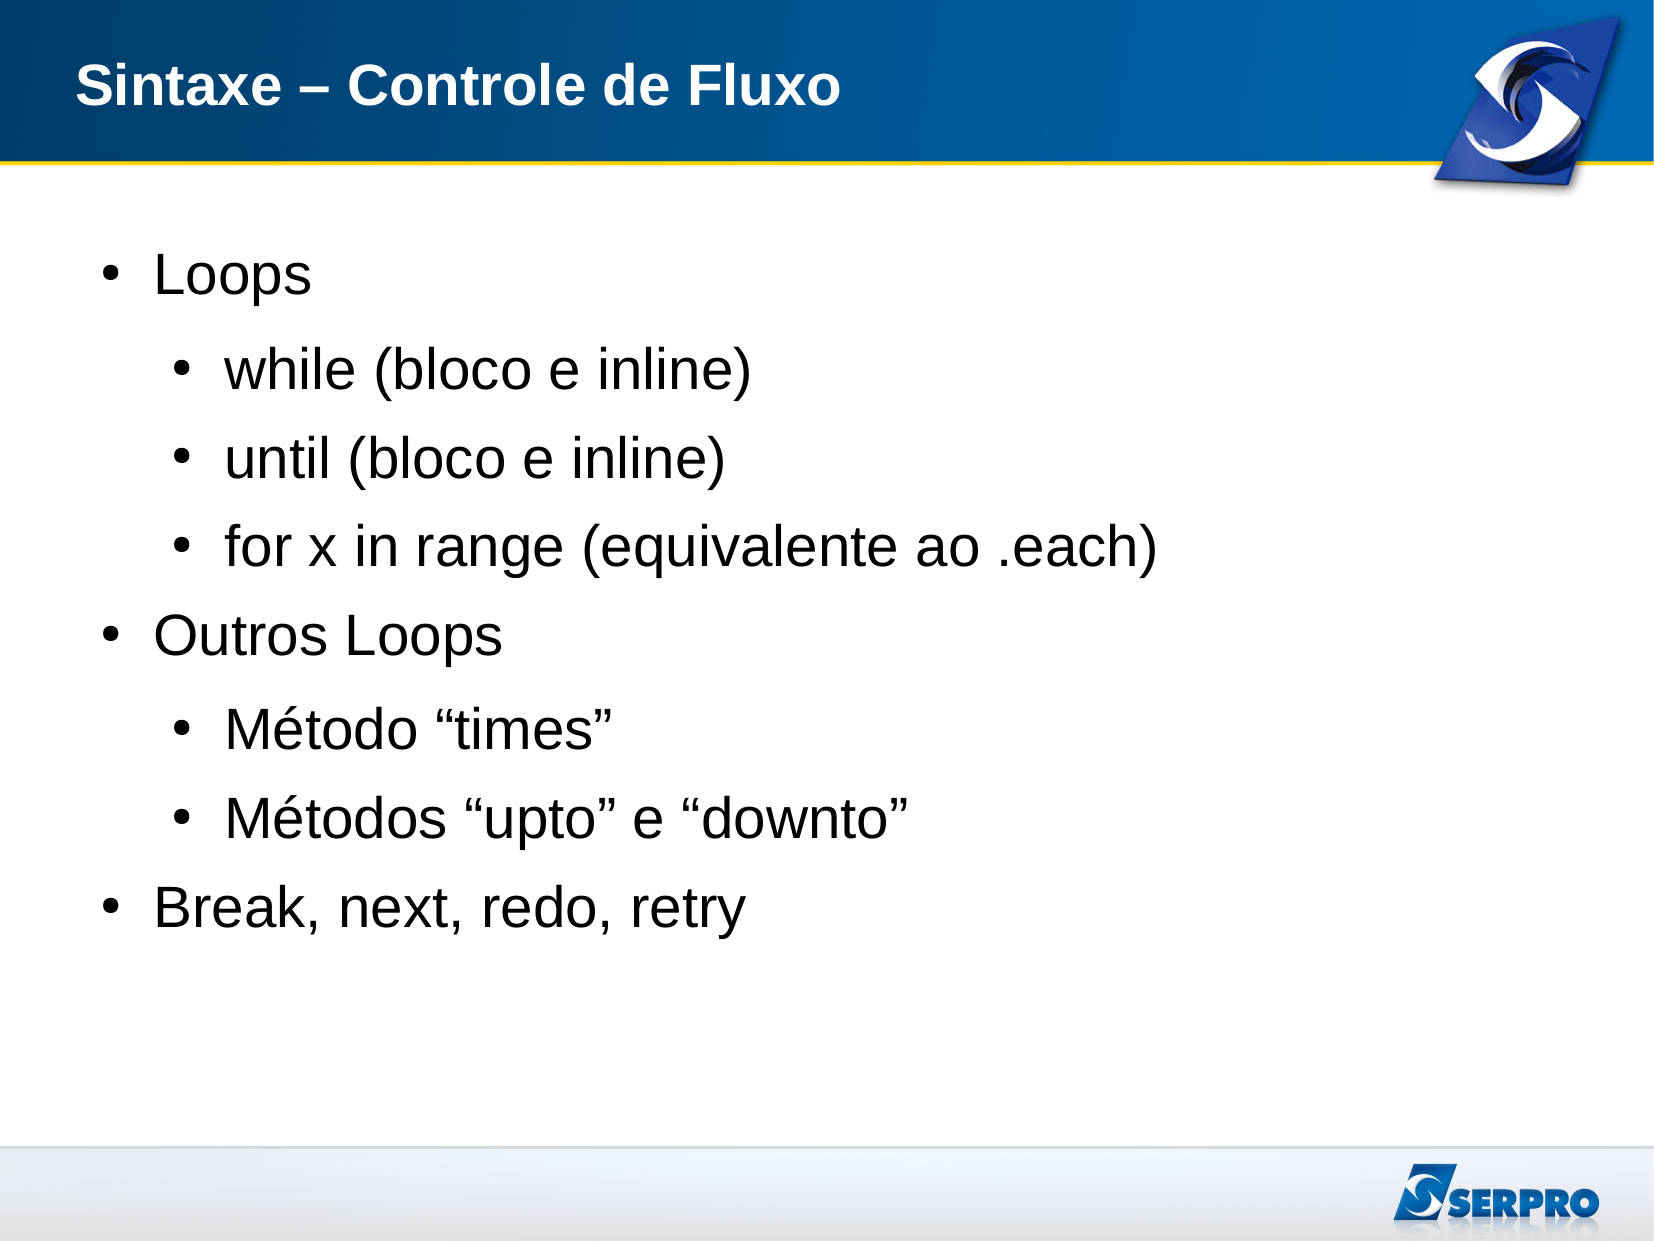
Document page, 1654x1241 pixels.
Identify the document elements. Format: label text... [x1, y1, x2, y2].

list Loops while (bloco e inline) until (bloco e inline) for x in range (equivalente ao .each) Outros Loops Método “times” Métodos “upto” e “downto” Break, next, redo, retry [82, 242, 1571, 962]
title Sintaxe – Controle de Fluxo [75, 41, 1434, 130]
picture [0, 0, 1654, 1241]
